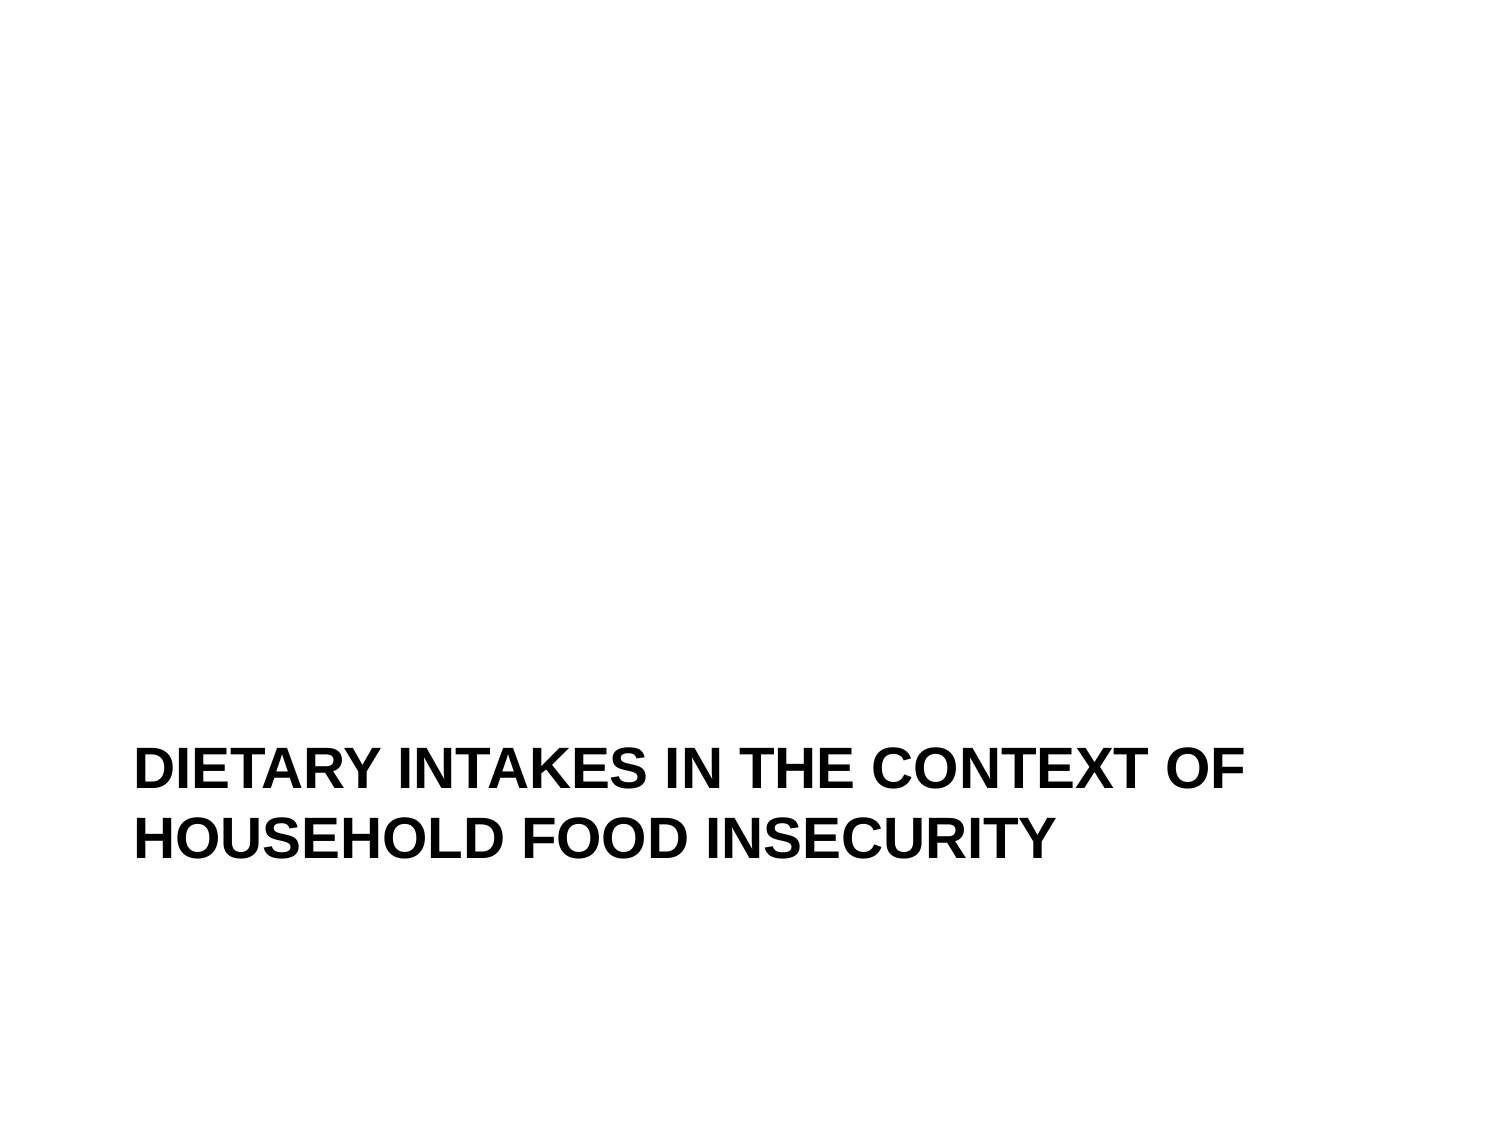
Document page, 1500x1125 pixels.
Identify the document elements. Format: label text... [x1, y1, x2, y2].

title Dietary intakes in the context of household food insecurity [118, 722, 1394, 947]
